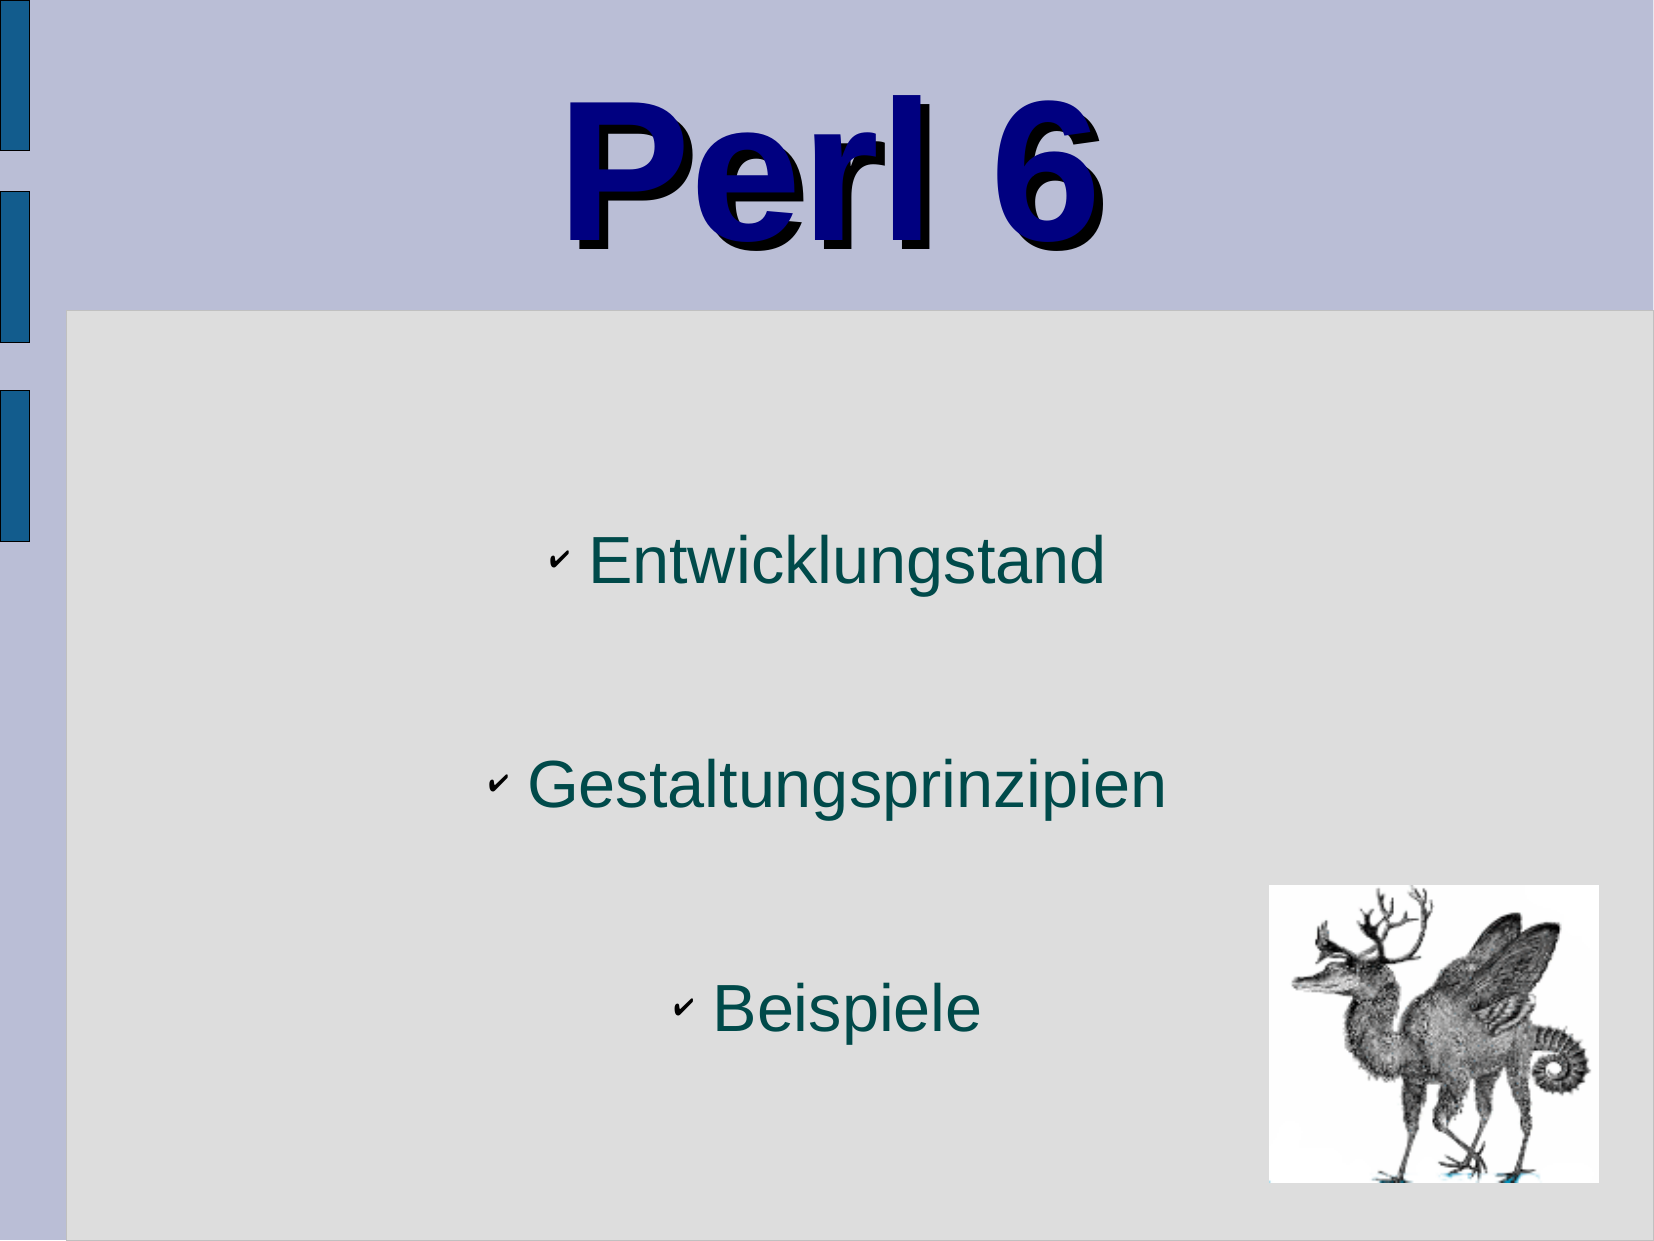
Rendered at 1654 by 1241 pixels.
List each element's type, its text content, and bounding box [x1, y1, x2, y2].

picture [1269, 885, 1599, 1183]
subtitle Entwicklungstand Gestaltungsprinzipien Beispiele [121, 442, 1536, 1127]
title Perl 6 [123, 59, 1536, 283]
